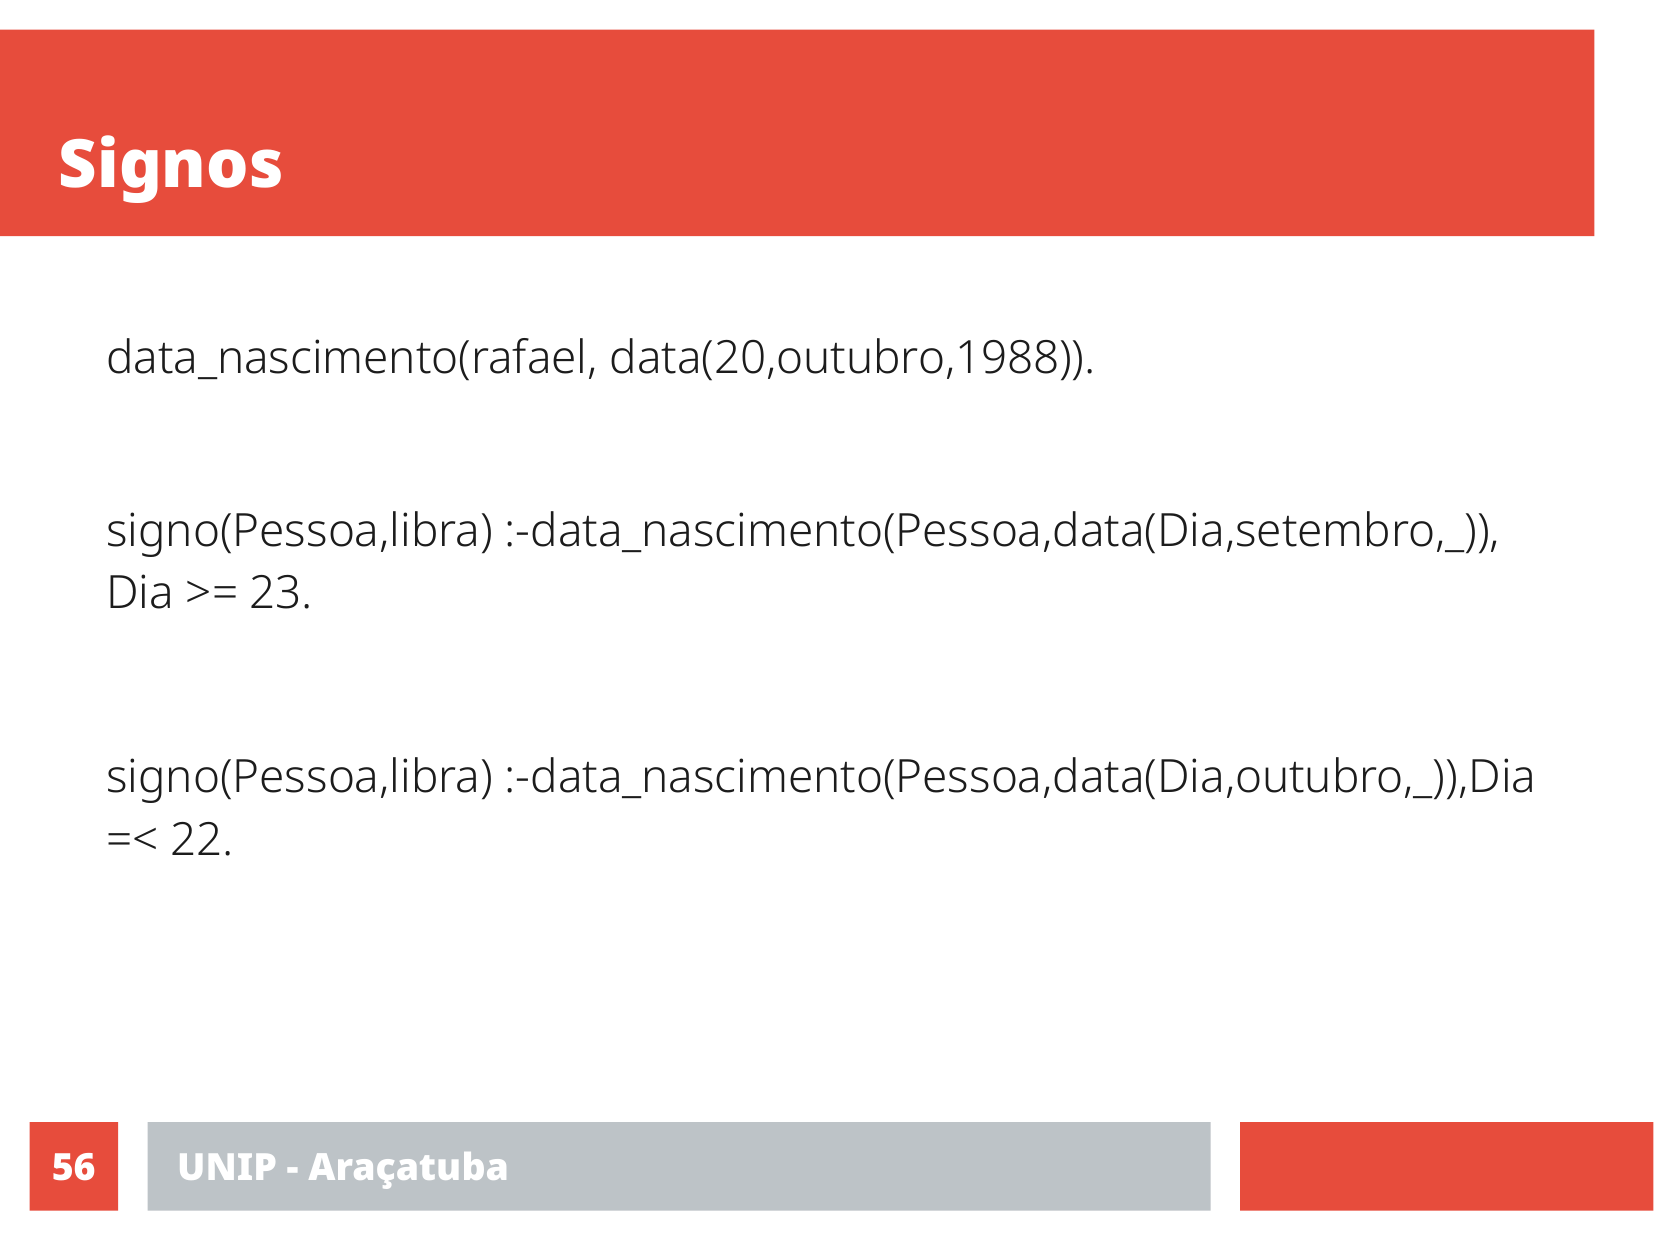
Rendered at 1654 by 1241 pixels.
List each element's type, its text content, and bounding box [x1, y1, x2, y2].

list data_nascimento(rafael, data(20,outubro,1988)). signo(Pessoa,libra) :-data_nascimento(Pessoa,data(Dia,setembro,_)), Dia >= 23. signo(Pessoa,libra) :-data_nascimento(Pessoa,data(Dia,outubro,_)),Dia =< 22. [59, 324, 1565, 1093]
title Signos [59, 59, 1595, 207]
